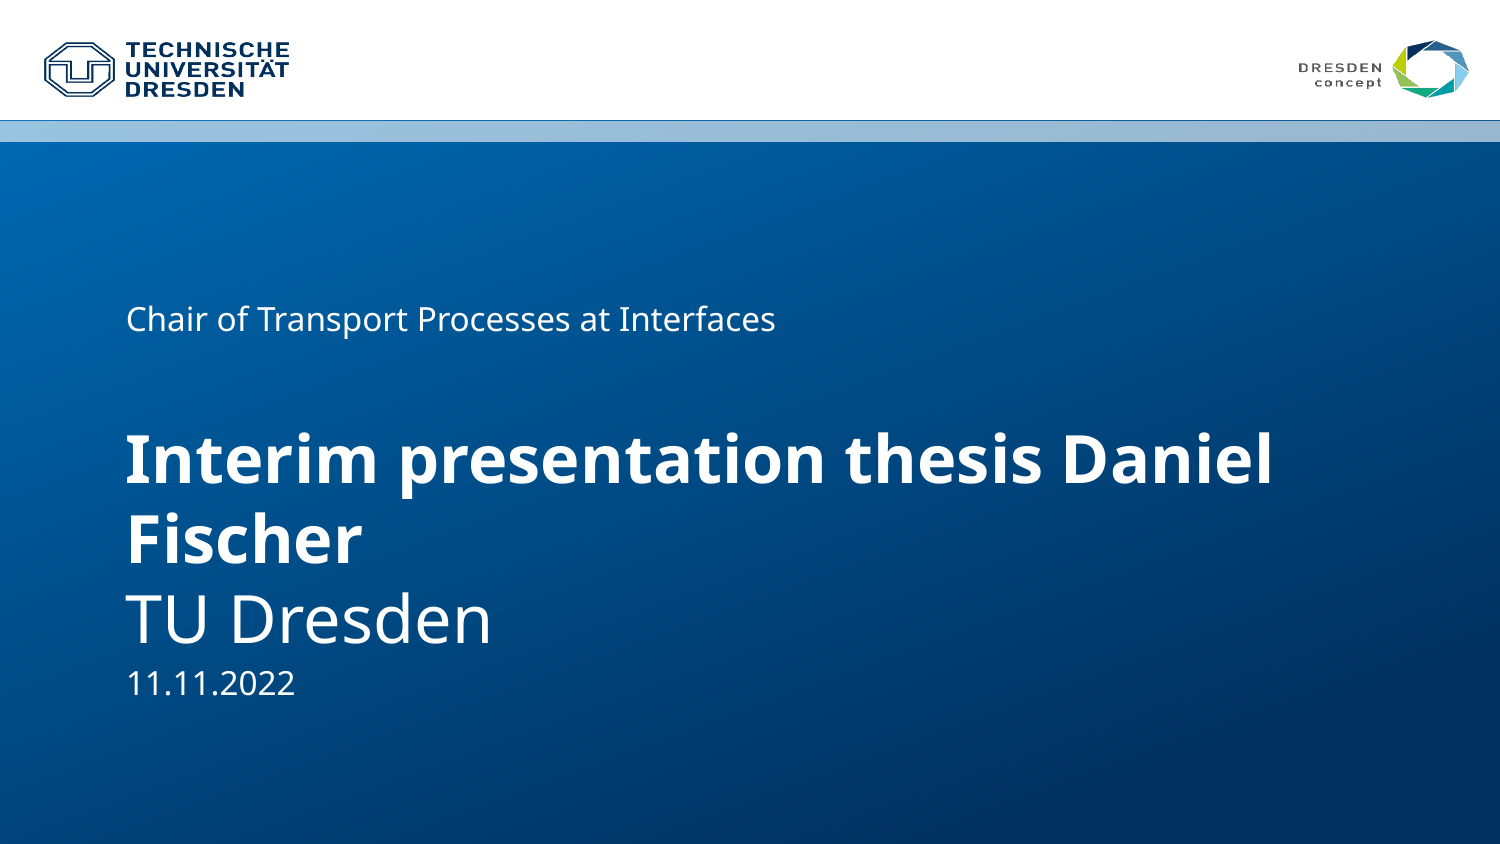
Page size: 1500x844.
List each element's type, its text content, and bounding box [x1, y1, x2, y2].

picture [1299, 40, 1469, 98]
title Interim presentation thesis Daniel Fischer TU Dresden [125, 417, 1436, 567]
picture [44, 42, 289, 97]
subtitle 11.11.2022 [125, 662, 1436, 721]
list Chair of Transport Processes at Interfaces [125, 297, 1436, 400]
